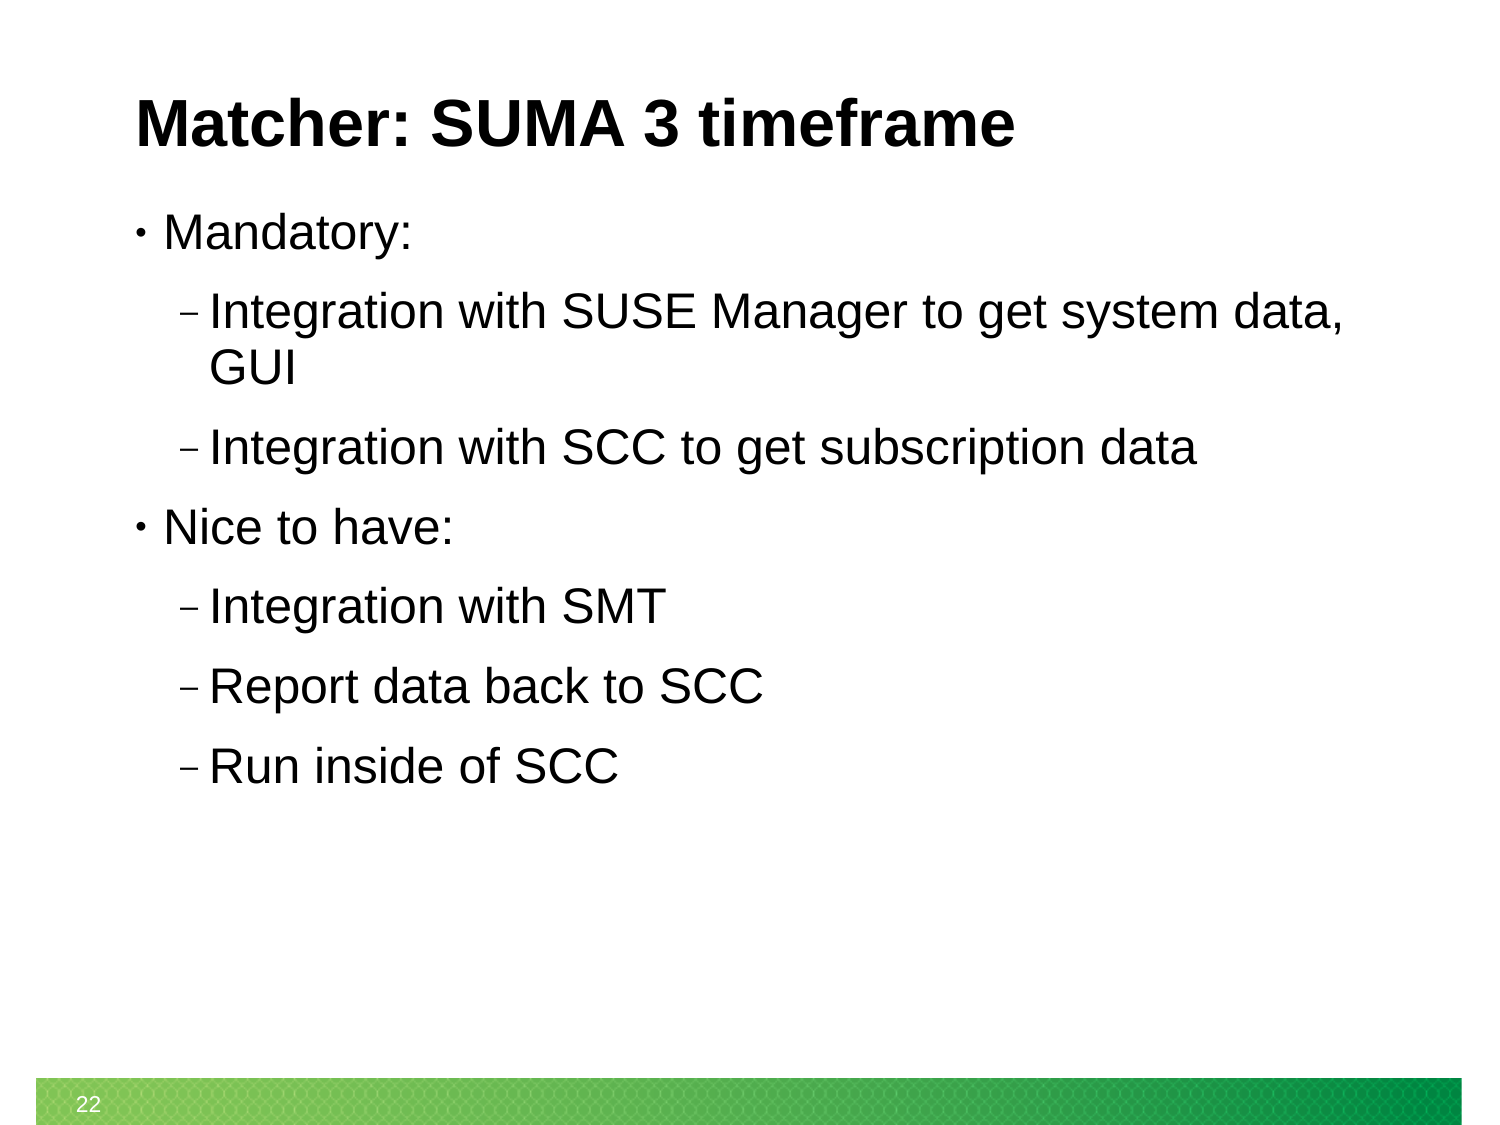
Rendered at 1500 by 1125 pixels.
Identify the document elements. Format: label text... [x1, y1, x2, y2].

title Matcher: SUMA 3 timeframe [135, 41, 1372, 203]
picture [36, 1078, 1462, 1125]
list Mandatory: Integration with SUSE Manager to get system data, GUI Integration with SCC to get subscription data Nice to have: Integration with SMT Report data back to SCC Run inside of SCC [135, 203, 1396, 946]
